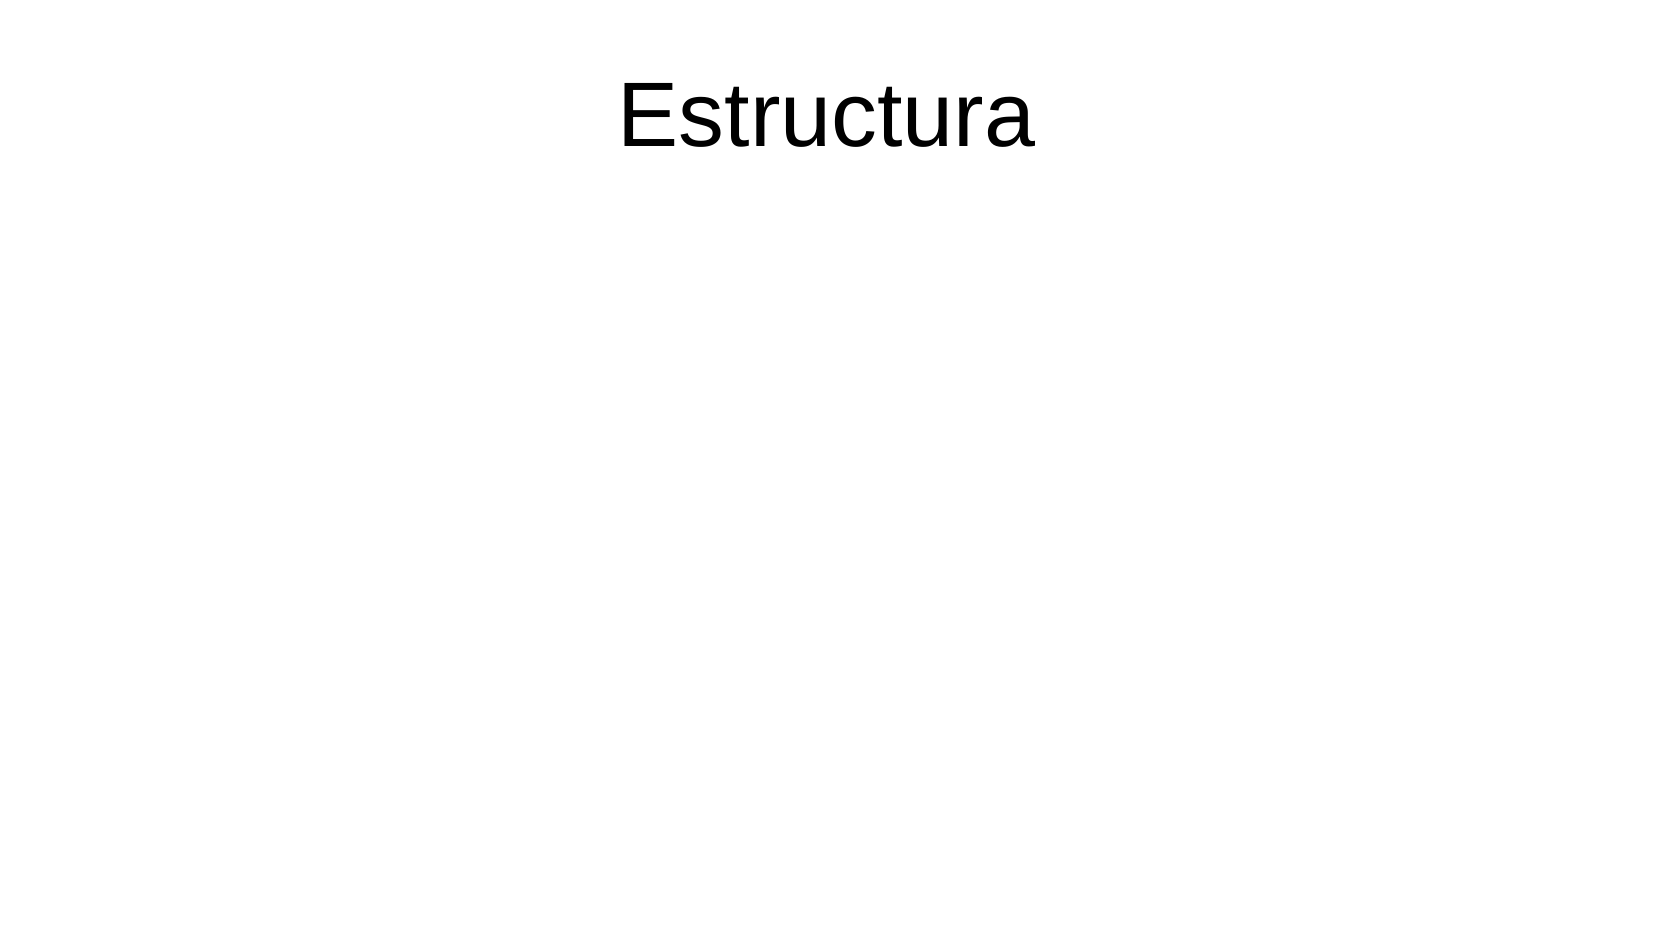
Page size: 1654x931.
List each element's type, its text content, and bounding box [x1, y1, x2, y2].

title Estructura [82, 37, 1571, 193]
